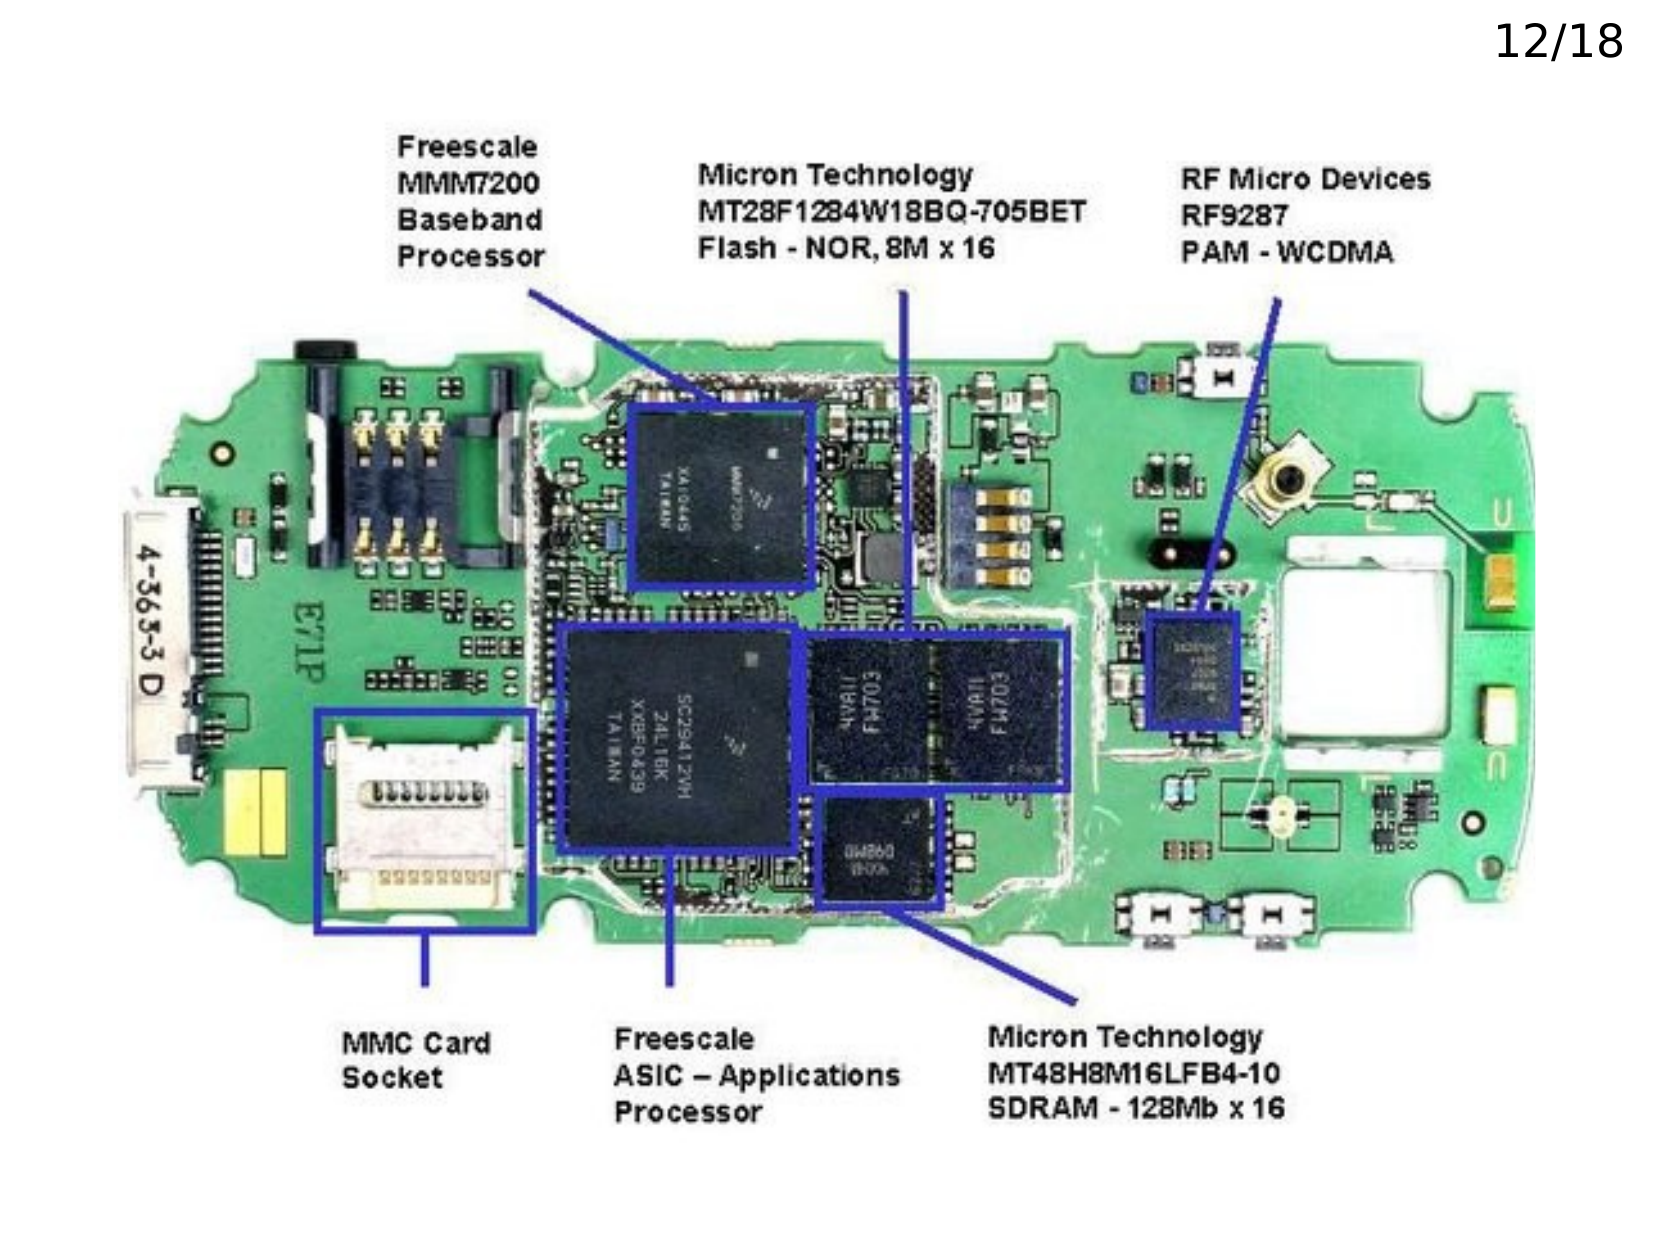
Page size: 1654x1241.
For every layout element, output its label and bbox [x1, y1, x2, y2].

picture [118, 118, 1536, 1152]
